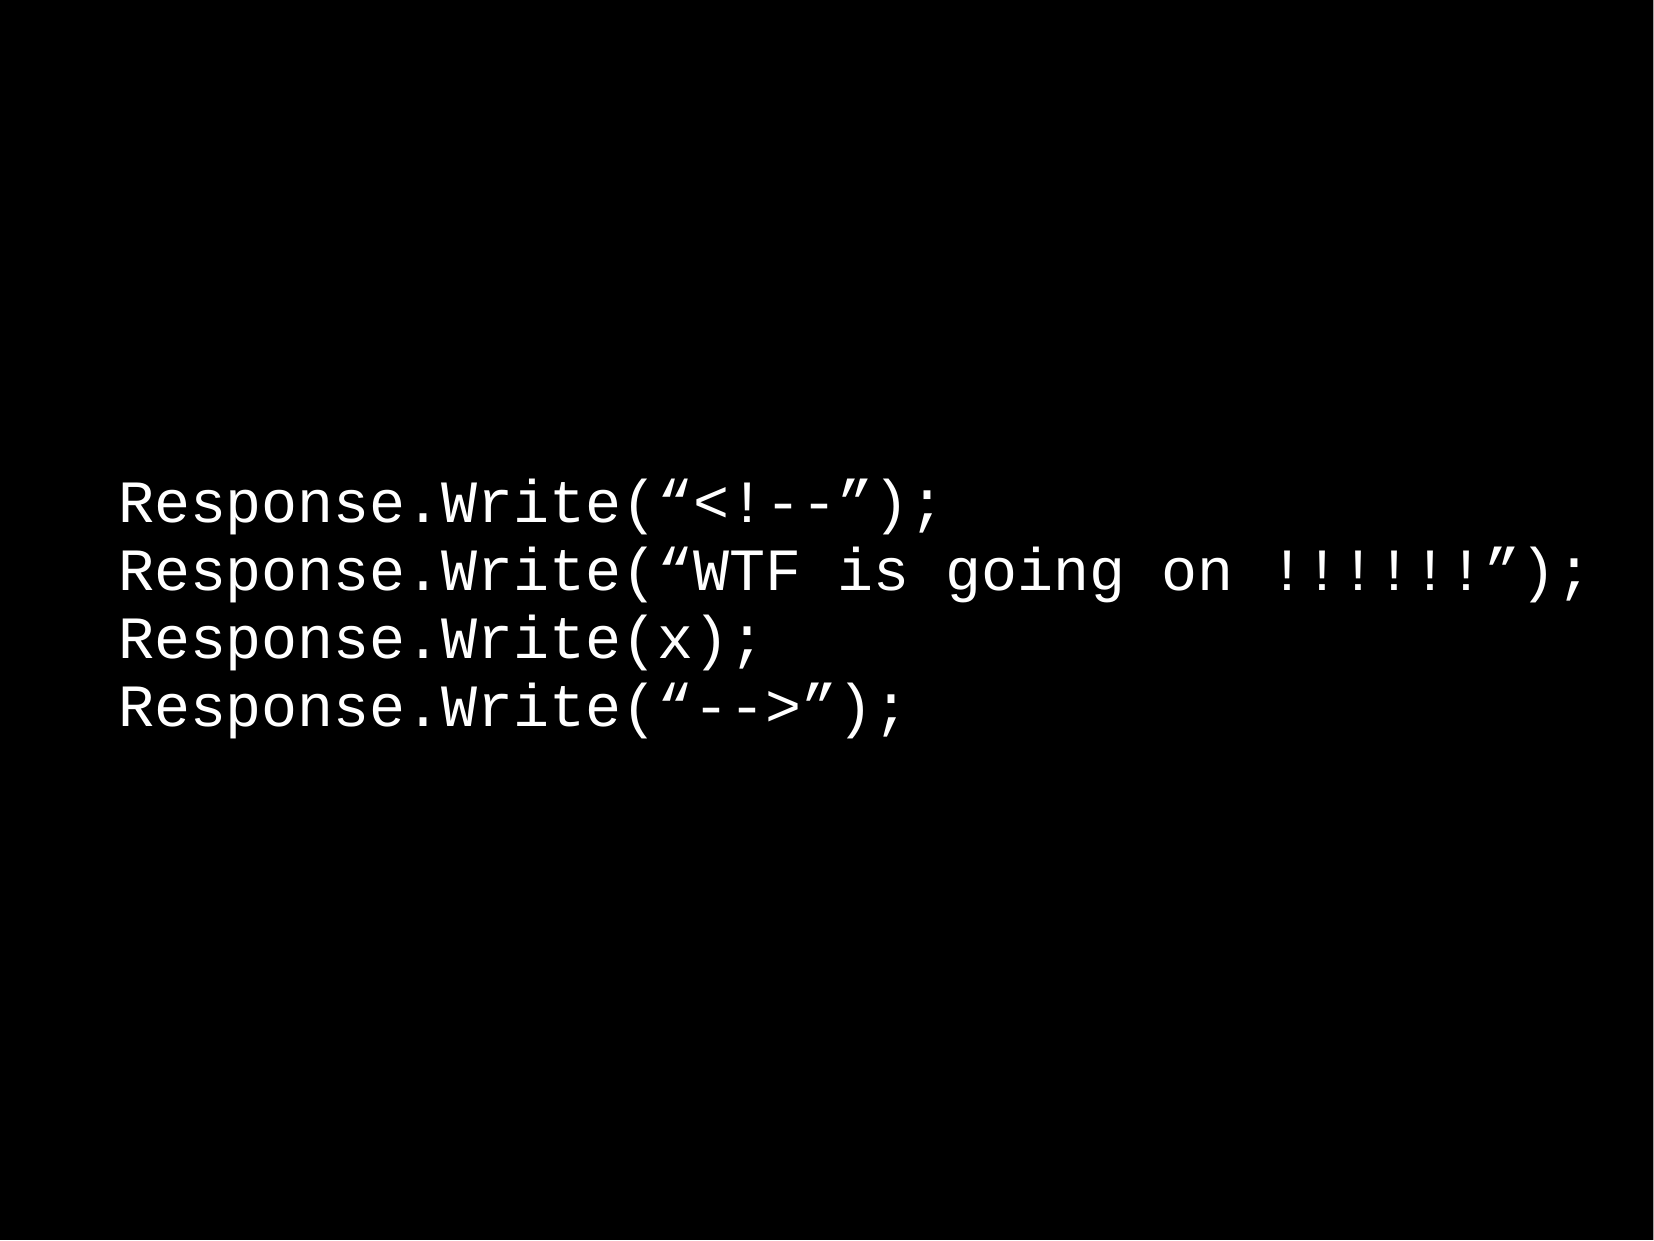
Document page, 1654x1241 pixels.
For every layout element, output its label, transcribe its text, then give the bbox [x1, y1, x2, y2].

list Response.Write(“<!--”); Response.Write(“WTF is going on !!!!!!”); Response.Write(x); Response.Write(“-->”); [118, 472, 1607, 792]
